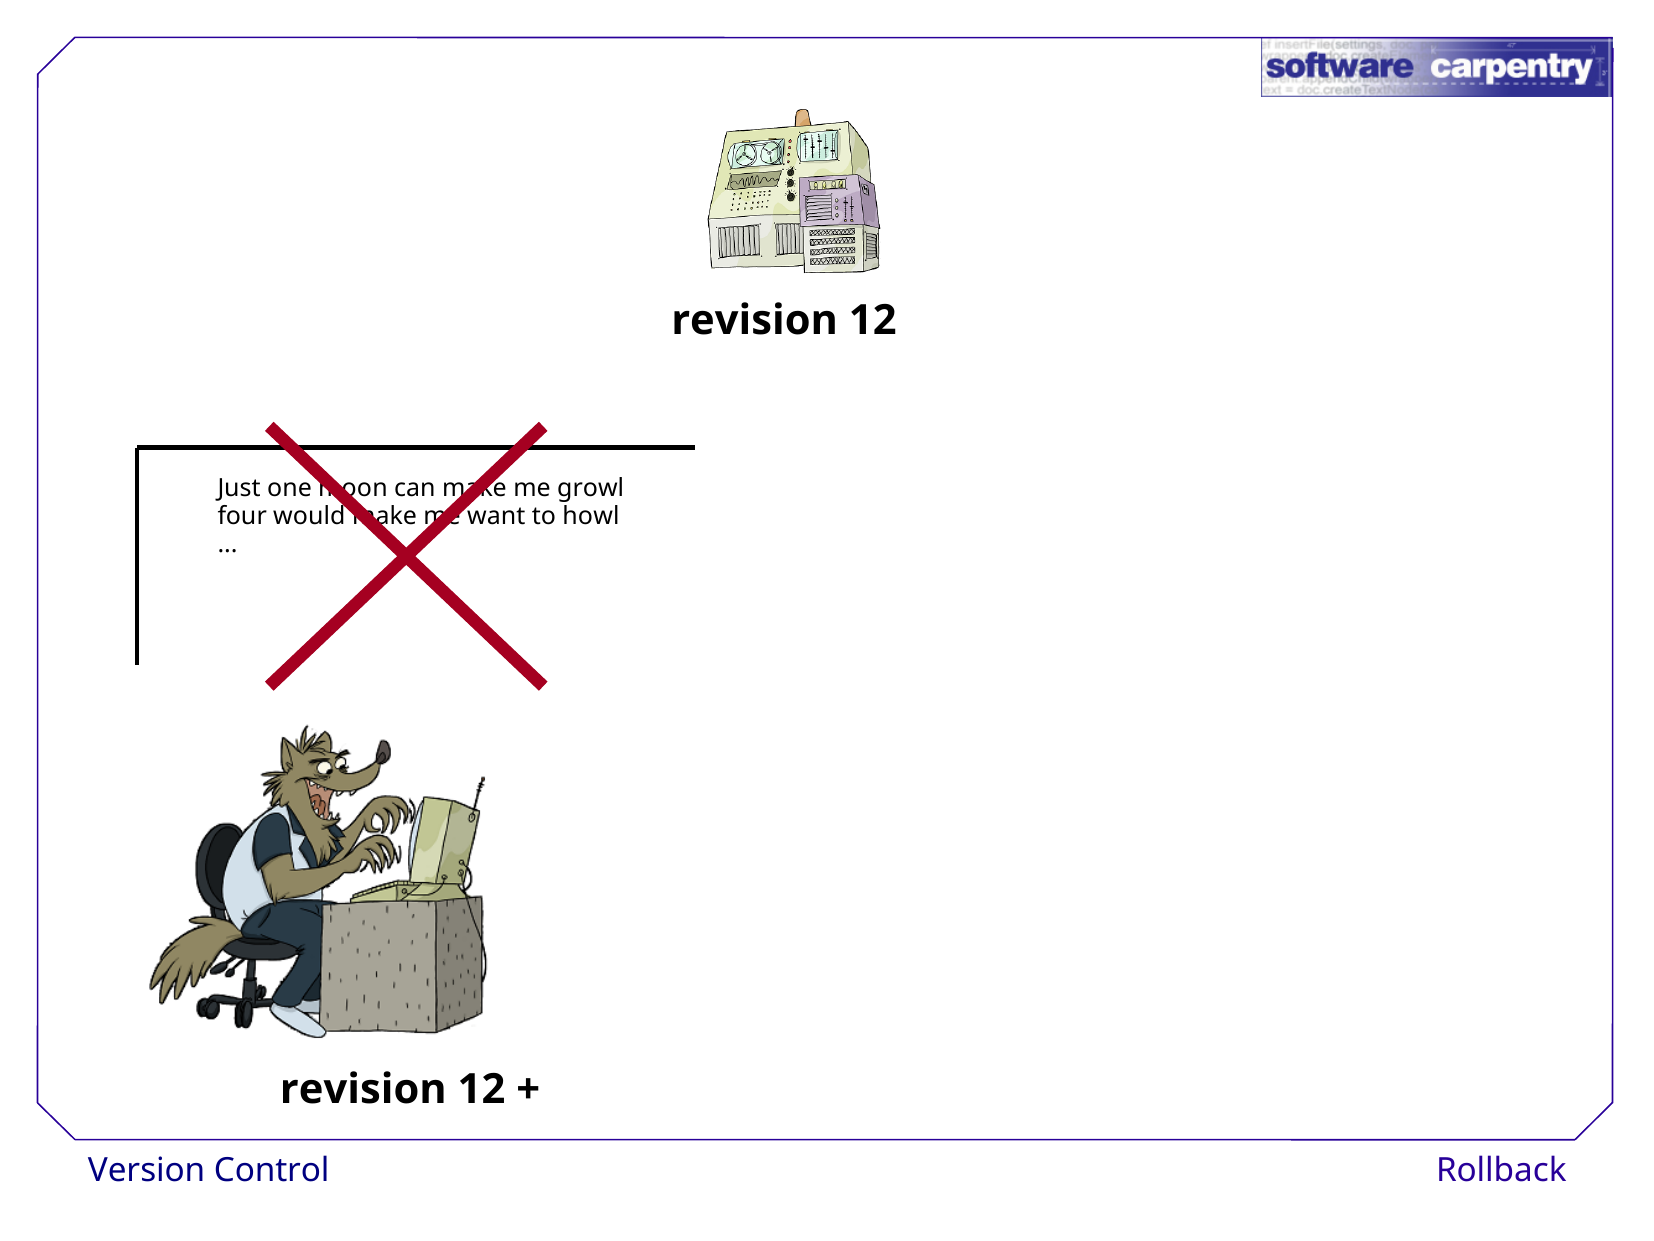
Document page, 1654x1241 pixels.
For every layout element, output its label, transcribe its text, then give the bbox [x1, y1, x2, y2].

text_box Just one moon can make me growl four would make me want to howl ... [202, 466, 396, 566]
text_box Just one moon can make me growl four would make me want to howl ... [322, 466, 491, 546]
text_box Just one moon can make me growl four would make me want to howl ... [417, 466, 640, 566]
picture [688, 90, 903, 286]
text_box revision 12 [656, 289, 912, 352]
picture [1261, 39, 1613, 97]
picture [137, 705, 516, 1069]
text_box revision 12 + [265, 1059, 556, 1122]
